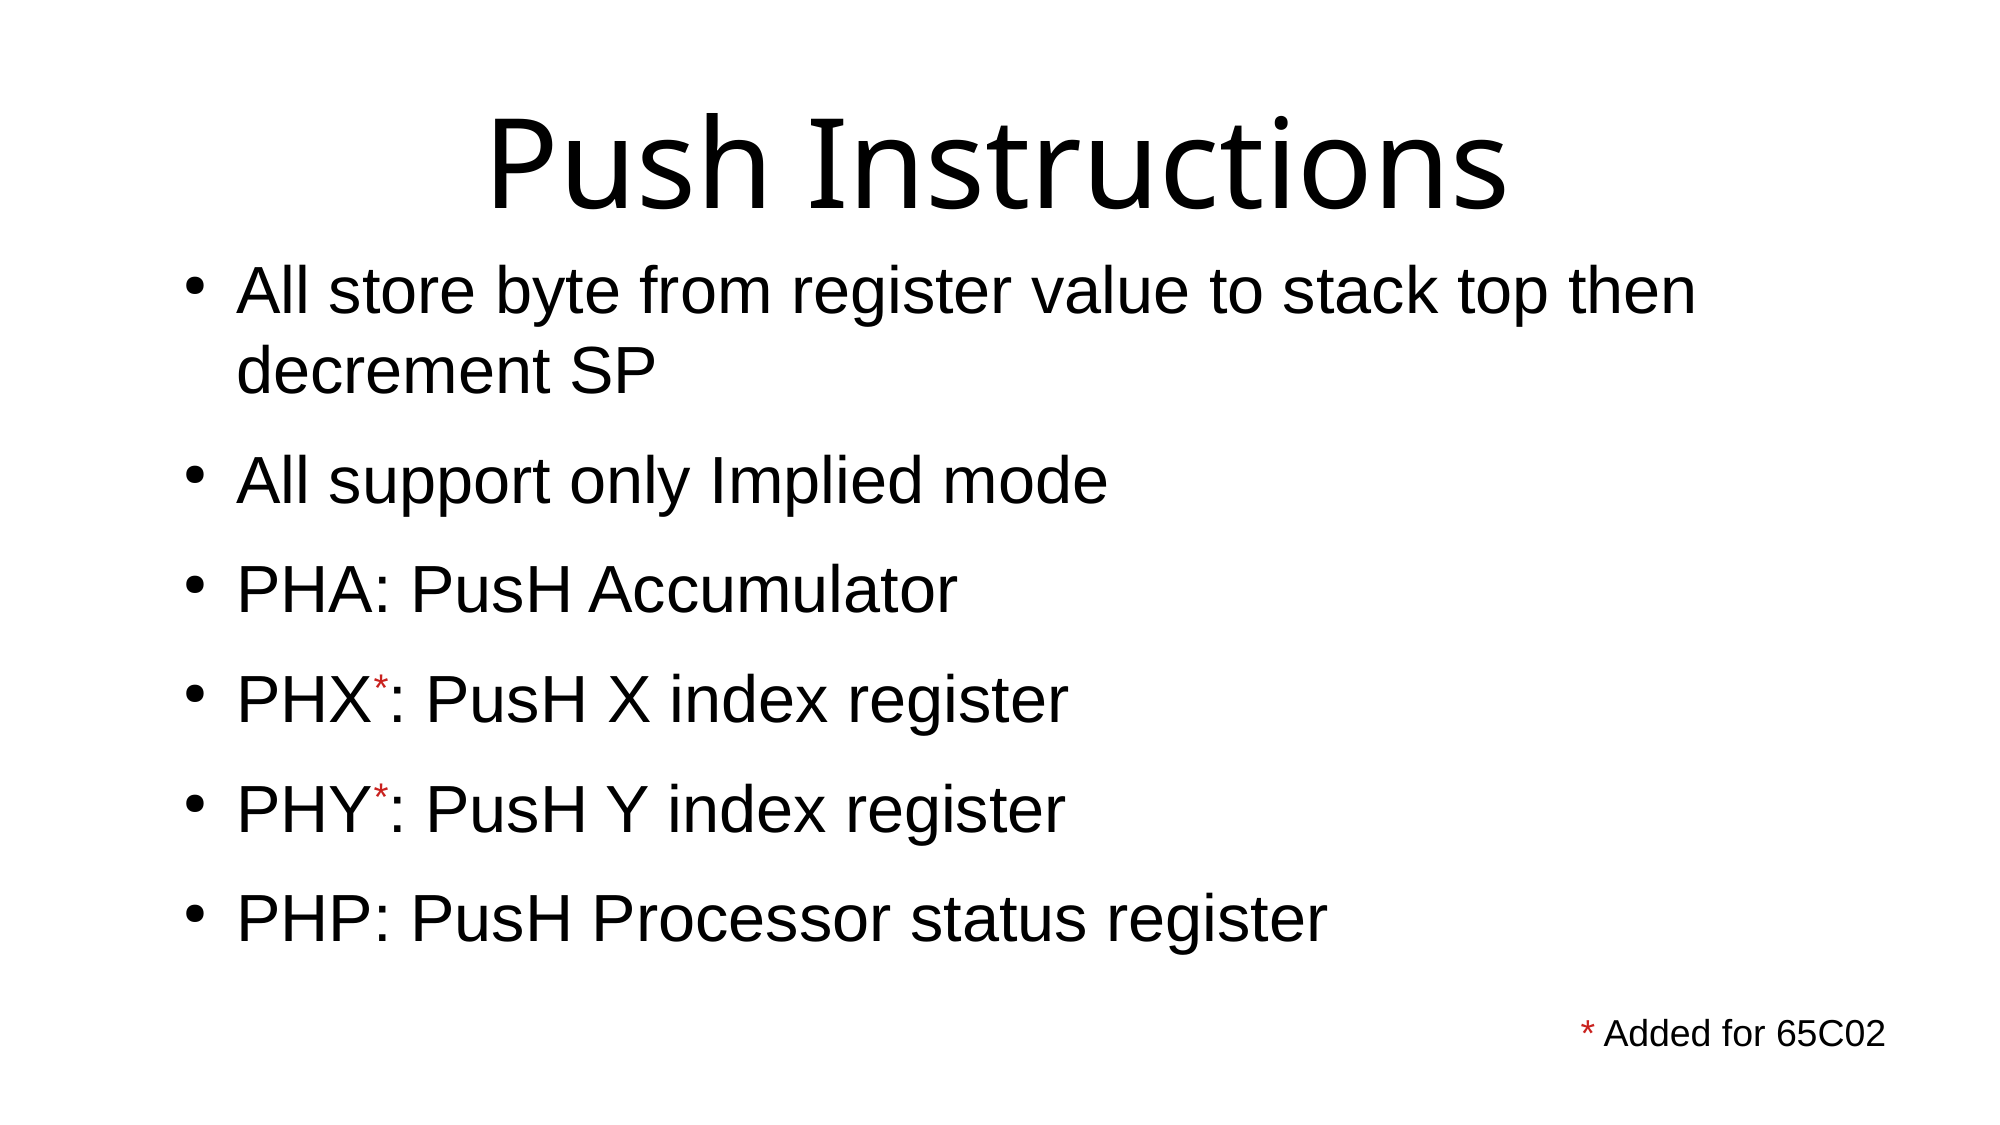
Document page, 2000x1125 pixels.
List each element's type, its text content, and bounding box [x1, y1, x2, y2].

text_box * Added for 65C02 [1565, 1005, 1902, 1062]
list All store byte from register value to stack top then decrement SP All support only Implied mode PHA: PusH Accumulator PHX*: PusH X index register PHY*: PusH Y index register PHP: PusH Processor status register [150, 278, 1876, 1066]
title Push Instructions [30, 59, 1966, 278]
